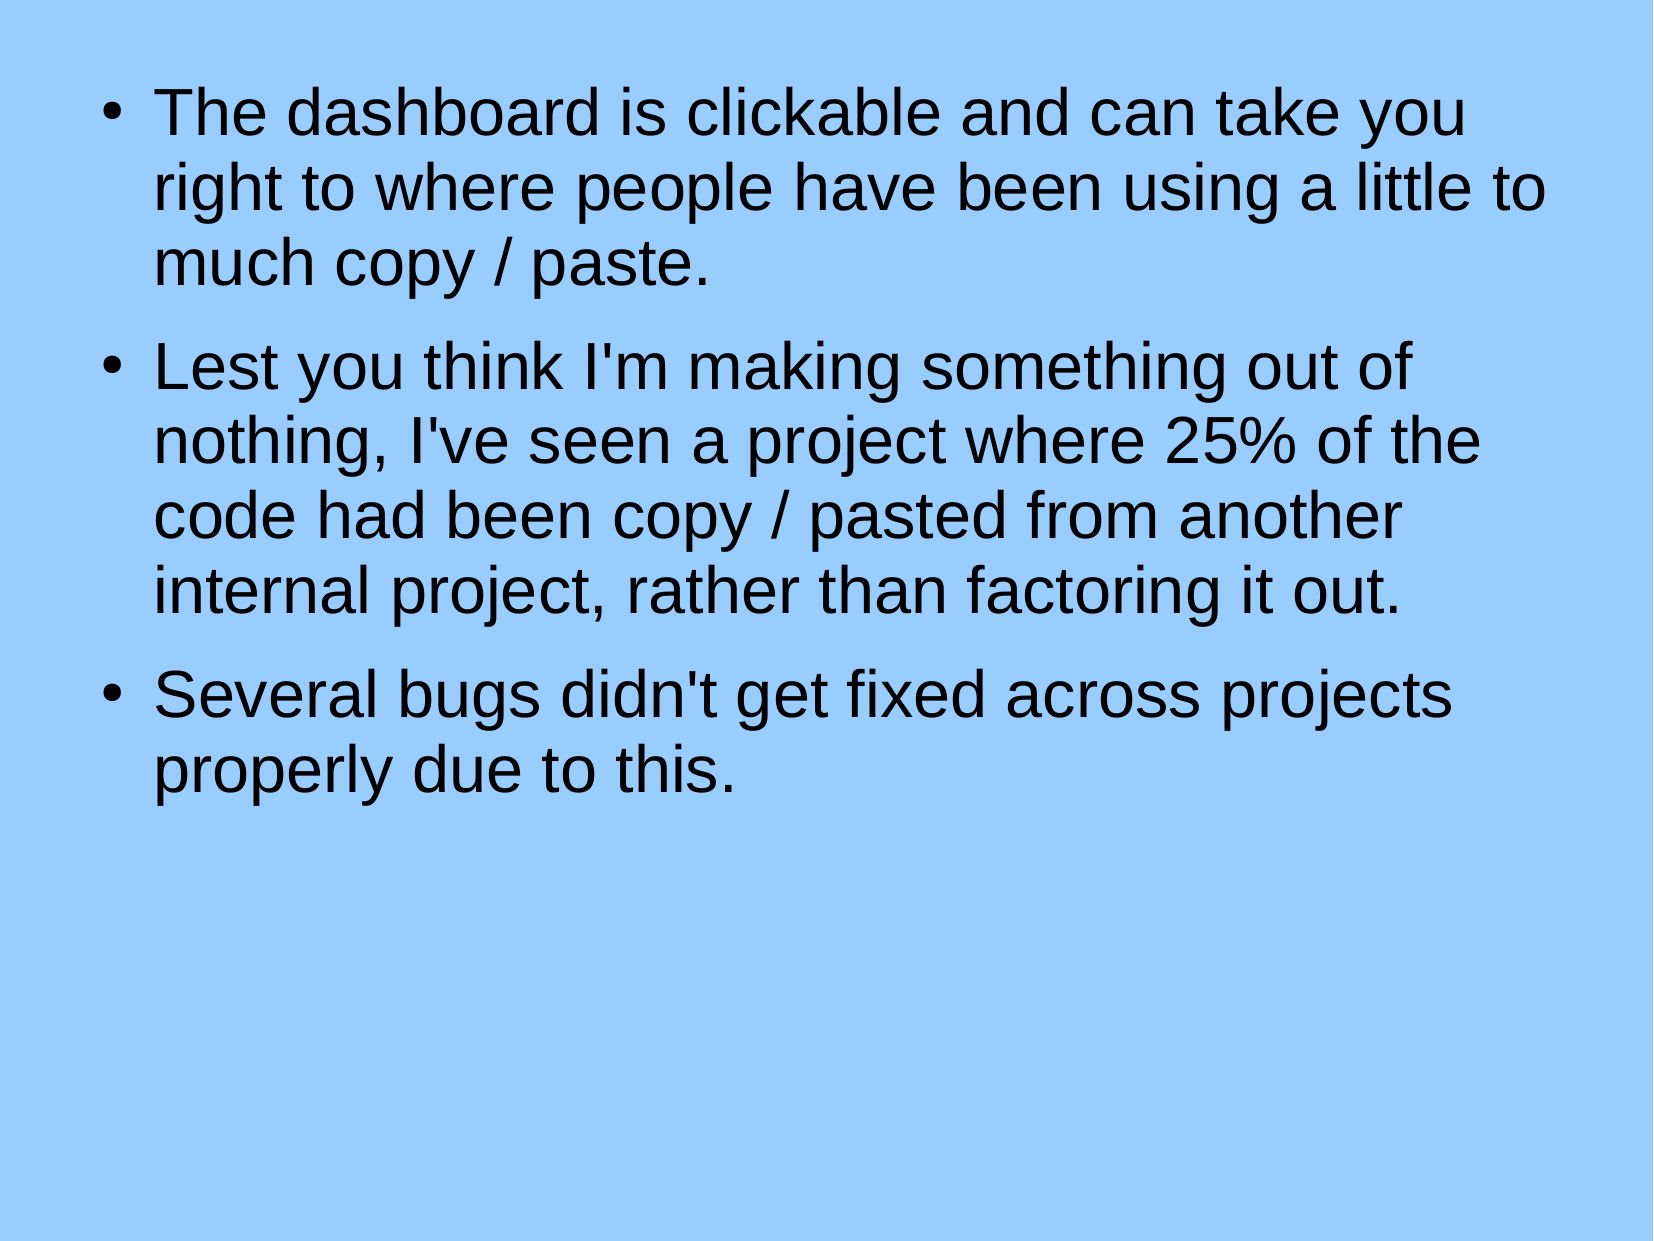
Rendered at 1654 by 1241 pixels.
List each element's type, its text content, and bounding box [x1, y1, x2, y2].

list The dashboard is clickable and can take you right to where people have been using a little to much copy / paste. Lest you think I'm making something out of nothing, I've seen a project where 25% of the code had been copy / pasted from another internal project, rather than factoring it out. Several bugs didn't get fixed across projects properly due to this. [82, 75, 1571, 1156]
